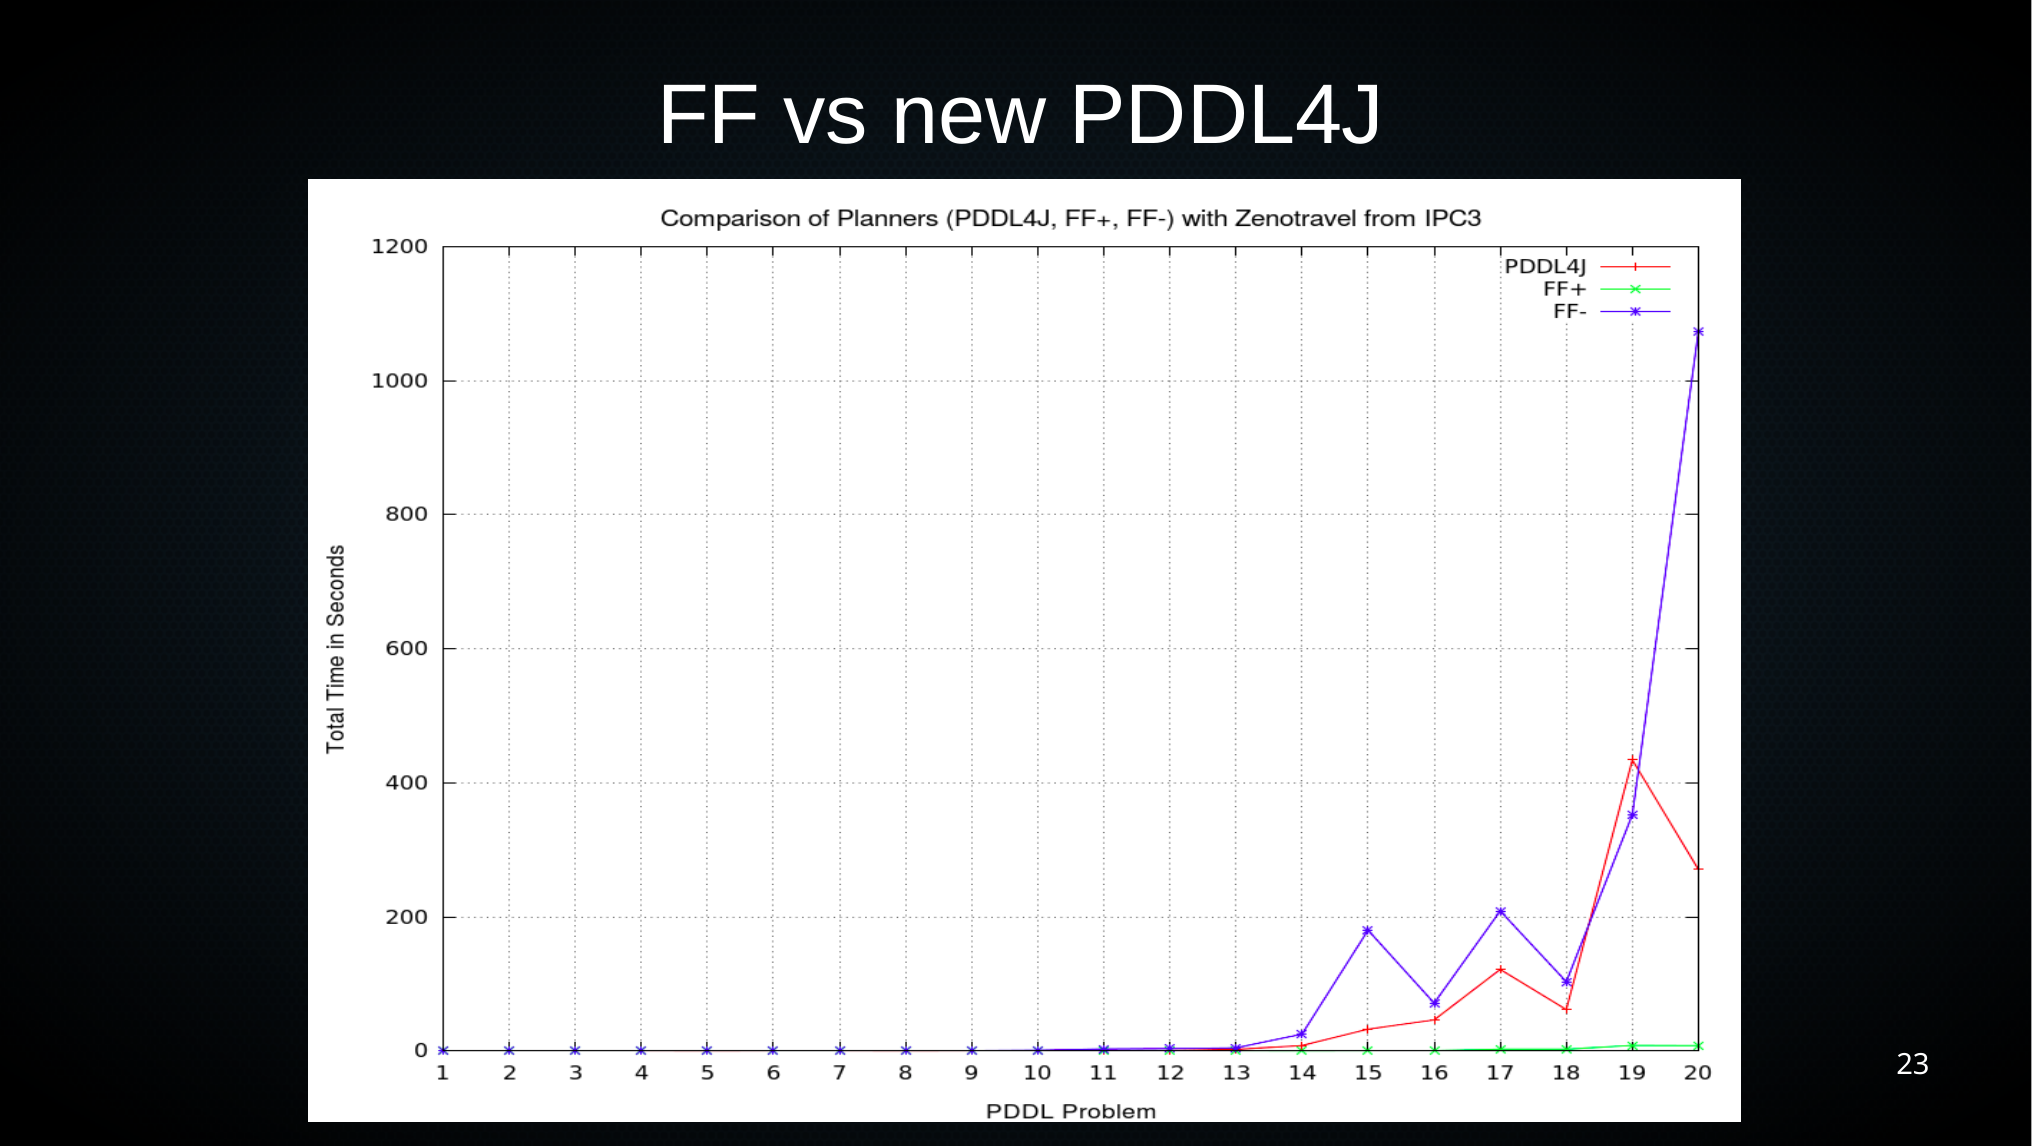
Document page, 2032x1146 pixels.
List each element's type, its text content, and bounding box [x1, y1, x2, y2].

title FF vs new PDDL4J [106, 18, 1936, 211]
picture [0, 0, 2032, 1146]
